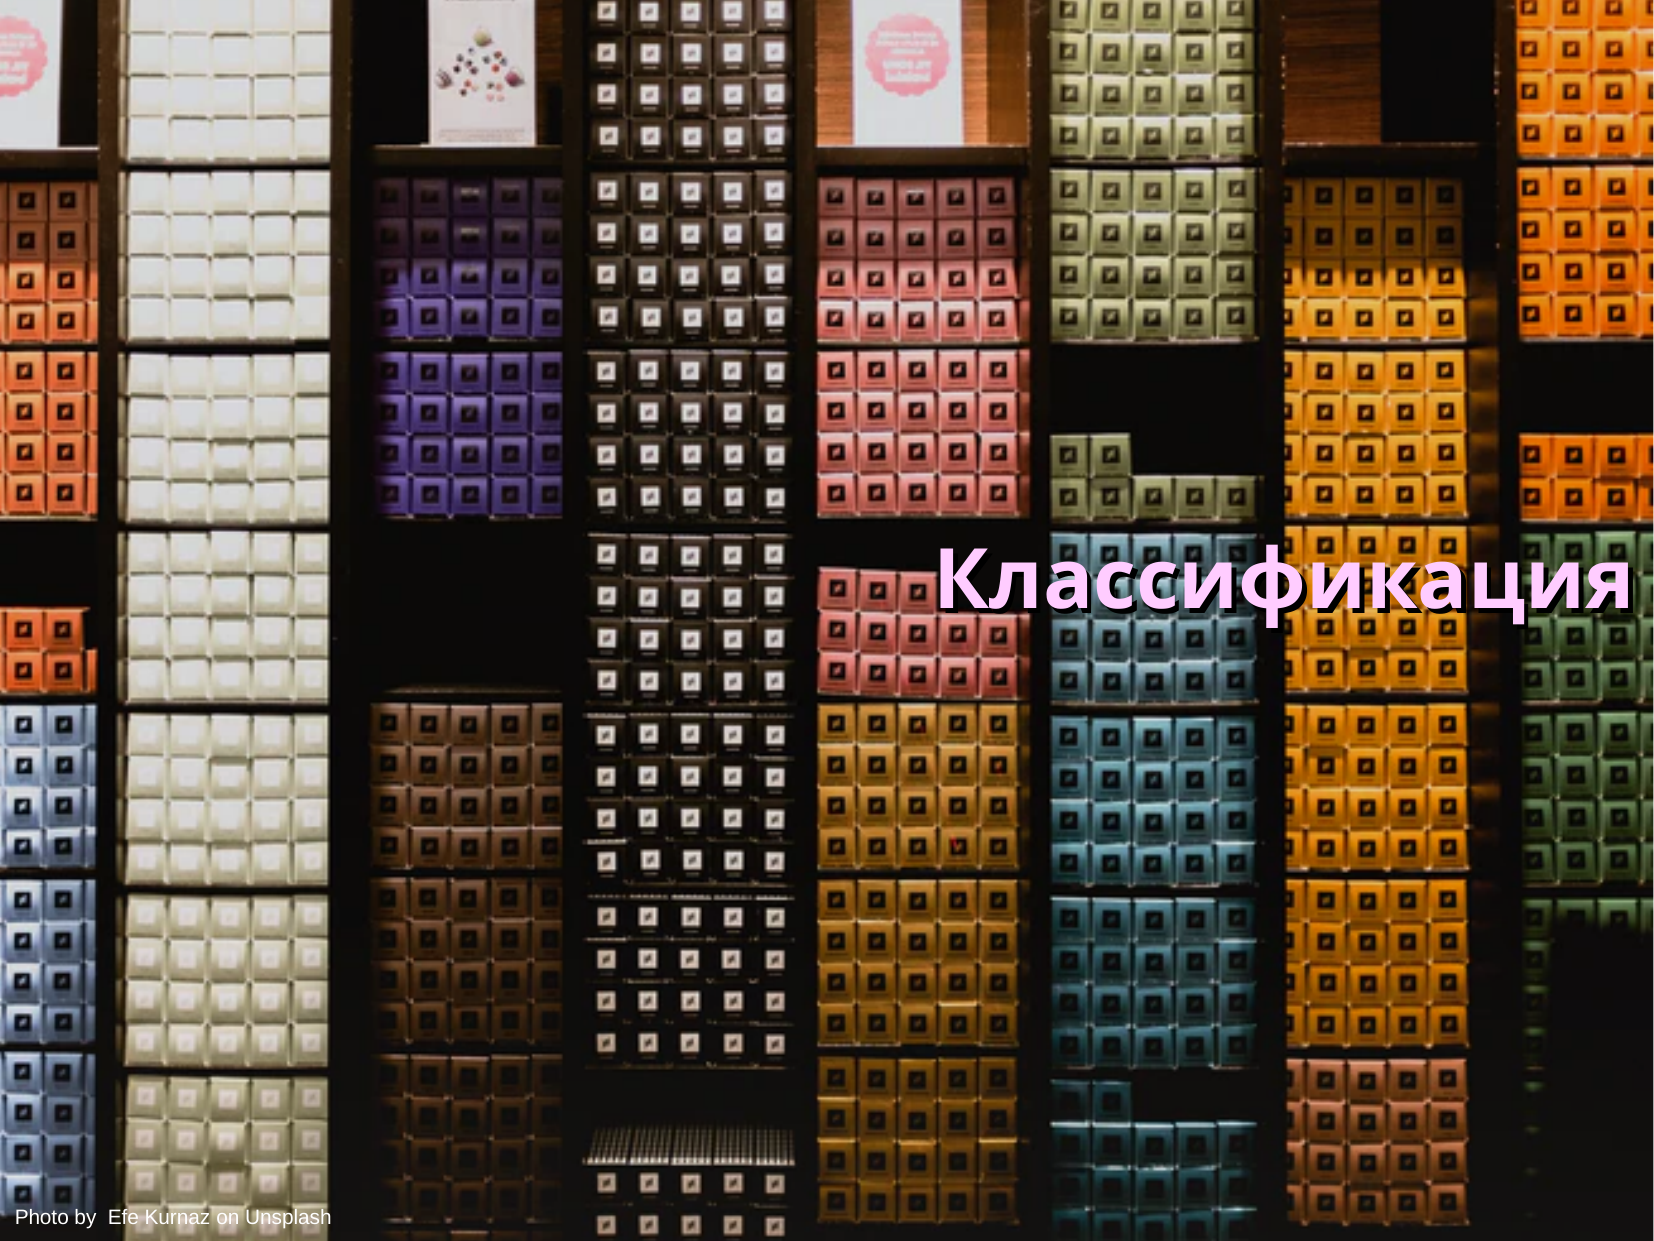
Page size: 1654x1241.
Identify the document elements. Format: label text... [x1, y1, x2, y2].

subtitle Классификация [15, 19, 1636, 1133]
picture [0, 0, 1654, 1241]
text_box Photo by Efe Kurnaz on Unsplash [0, 1198, 467, 1237]
